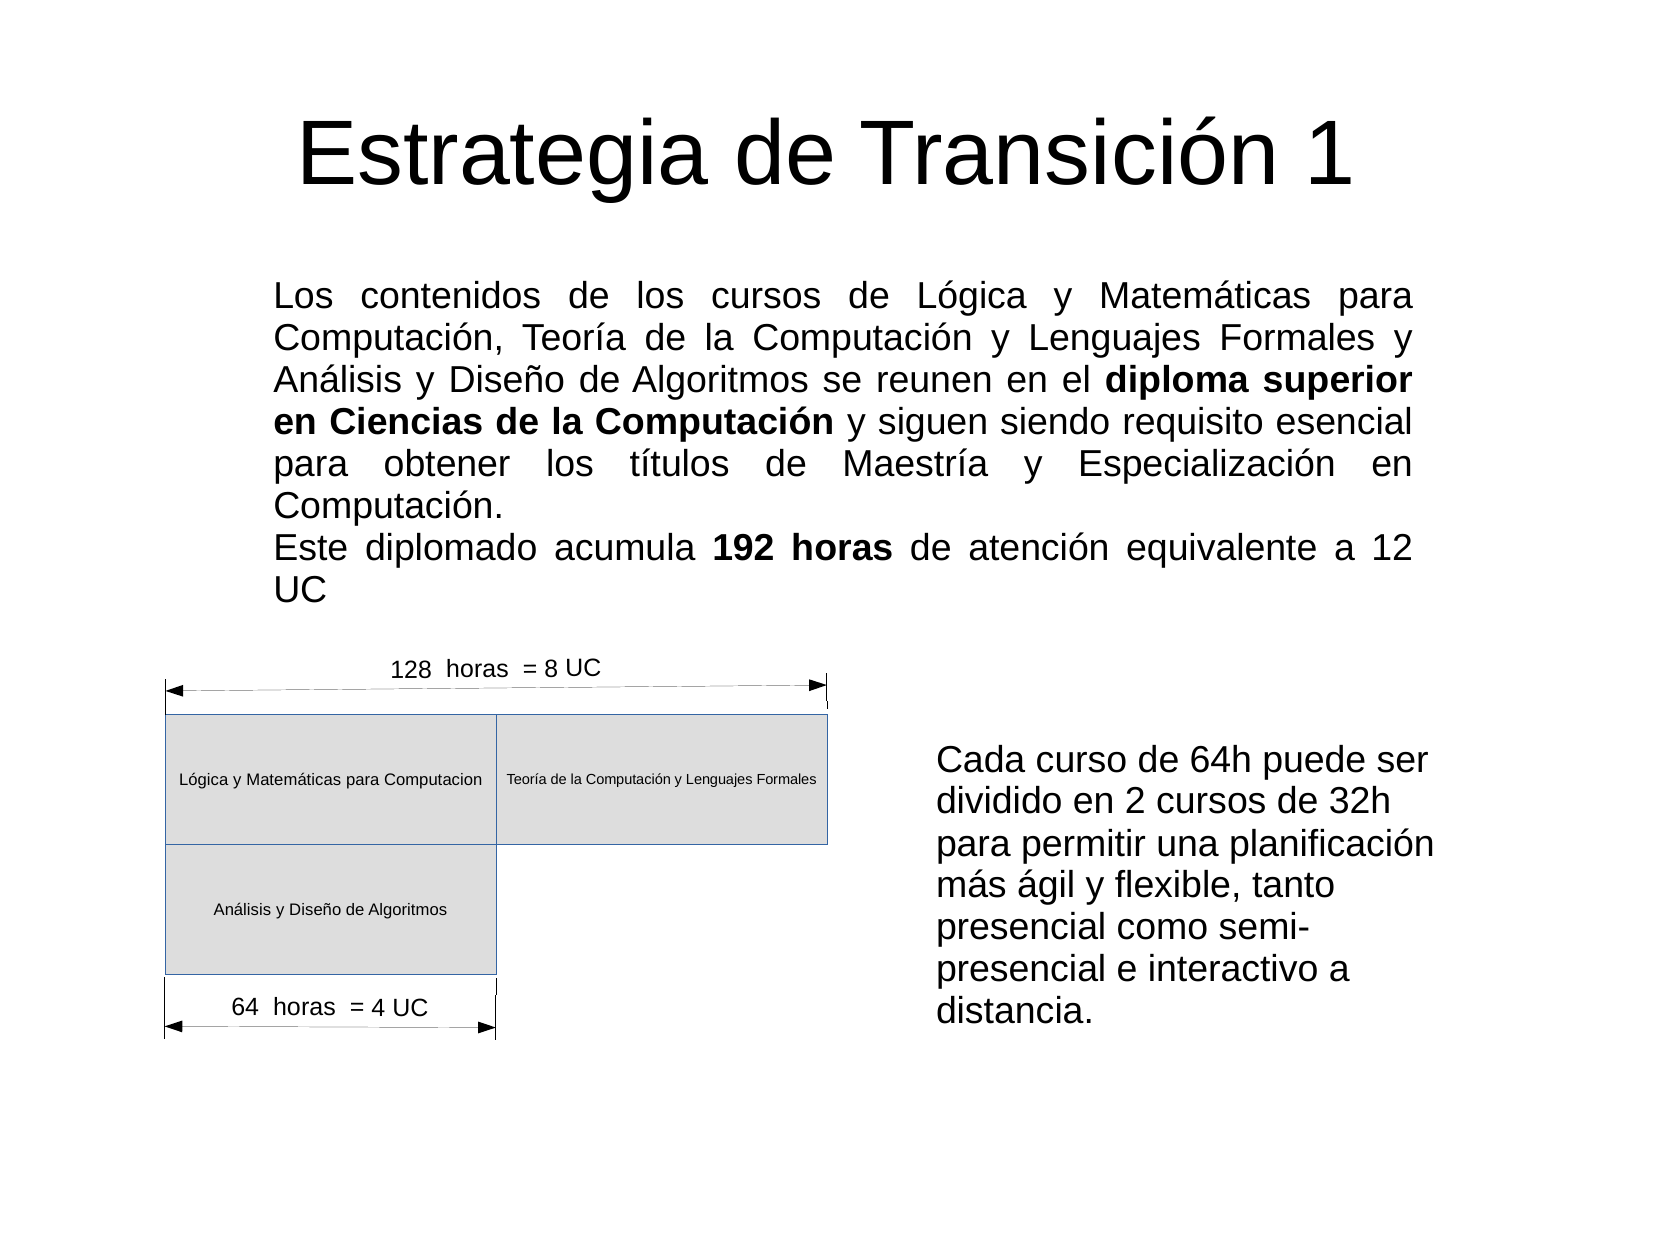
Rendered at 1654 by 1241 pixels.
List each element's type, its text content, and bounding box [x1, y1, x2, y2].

text_box Cada curso de 64h puede ser dividido en 2 cursos de 32h para permitir una planificación más ágil y flexible, tanto presencial como semi-presencial e interactivo a distancia. [921, 730, 1489, 1040]
text_box Los contenidos de los cursos de Lógica y Matemáticas para Computación, Teoría de la Computación y Lenguajes Formales y Análisis y Diseño de Algoritmos se reunen en el diploma superior en Ciencias de la Computación y siguen siendo requisito esencial para obtener los títulos de Maestría y Especialización en Computación. Este diplomado acumula 192 horas de atención equivalente a 12 UC [258, 266, 1428, 618]
text_box Teoría de la Computación y Lenguajes Formales [496, 714, 828, 845]
title Estrategia de Transición 1 [82, 49, 1571, 257]
text_box Lógica y Matemáticas para Computacion [165, 714, 496, 844]
text_box Análisis y Diseño de Algoritmos [165, 844, 497, 975]
